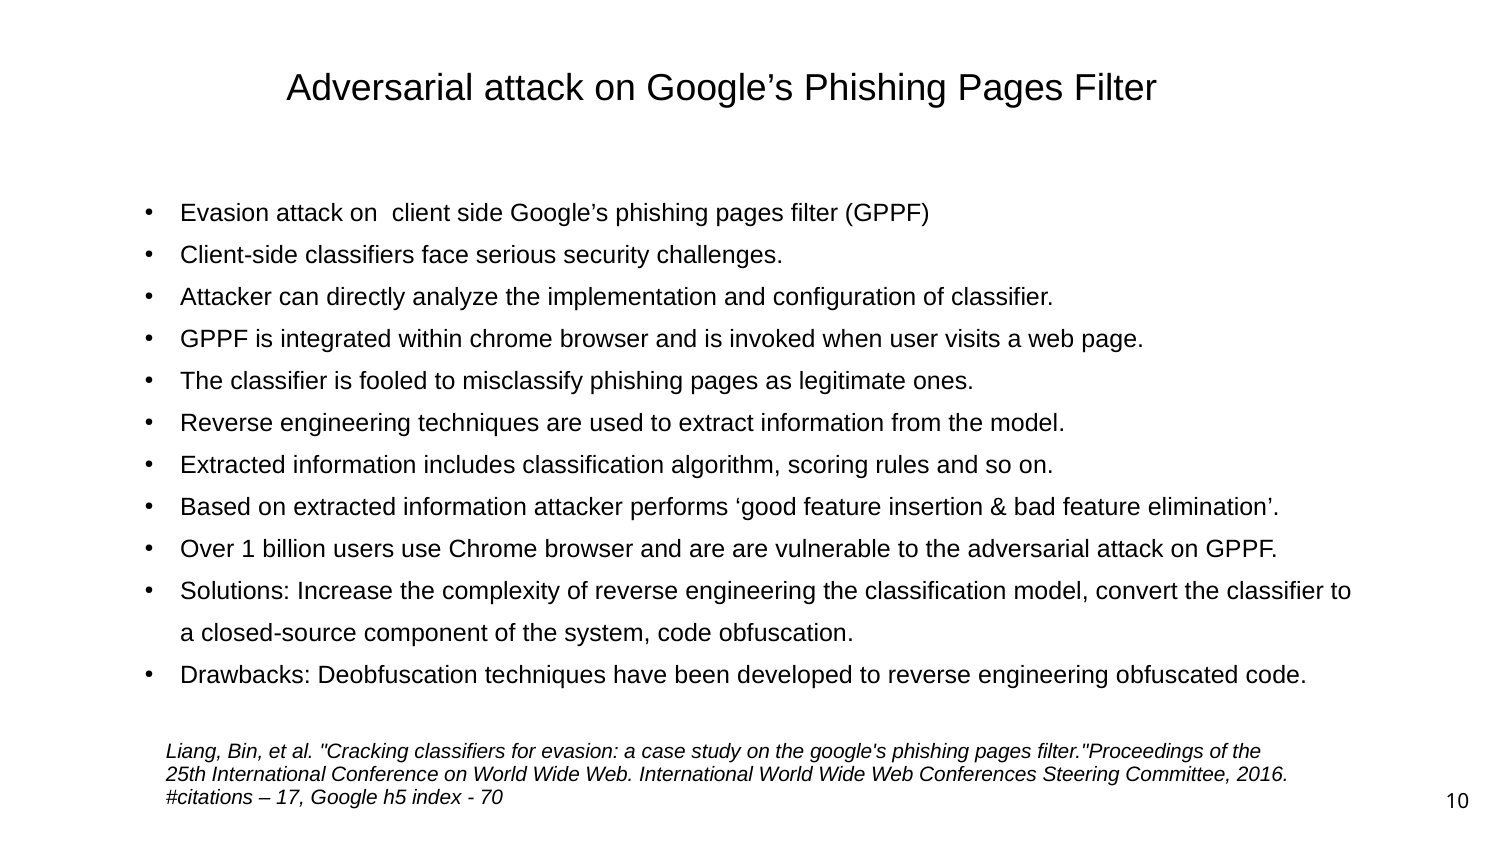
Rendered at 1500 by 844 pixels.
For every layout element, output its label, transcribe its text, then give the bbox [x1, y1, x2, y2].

text_box Evasion attack on client side Google’s phishing pages filter (GPPF) Client-side classifiers face serious security challenges. Attacker can directly analyze the implementation and configuration of classifier. GPPF is integrated within chrome browser and is invoked when user visits a web page. The classifier is fooled to misclassify phishing pages as legitimate ones. Reverse engineering techniques are used to extract information from the model. Extracted information includes classification algorithm, scoring rules and so on. Based on extracted information attacker performs ‘good feature insertion & bad feature elimination’. Over 1 billion users use Chrome browser and are are vulnerable to the adversarial attack on GPPF. Solutions: Increase the complexity of reverse engineering the classification model, convert the classifier to a closed-source component of the system, code obfuscation. Drawbacks: Deobfuscation techniques have been developed to reverse engineering obfuscated code. [129, 177, 1377, 696]
text_box Adversarial attack on Google’s Phishing Pages Filter [271, 59, 1241, 158]
text_box Liang, Bin, et al. "Cracking classifiers for evasion: a case study on the google's phishing pages filter."Proceedings of the 25th International Conference on World Wide Web. International World Wide Web Conferences Steering Committee, 2016. #citations – 17, Google h5 index - 70 [151, 732, 1304, 817]
